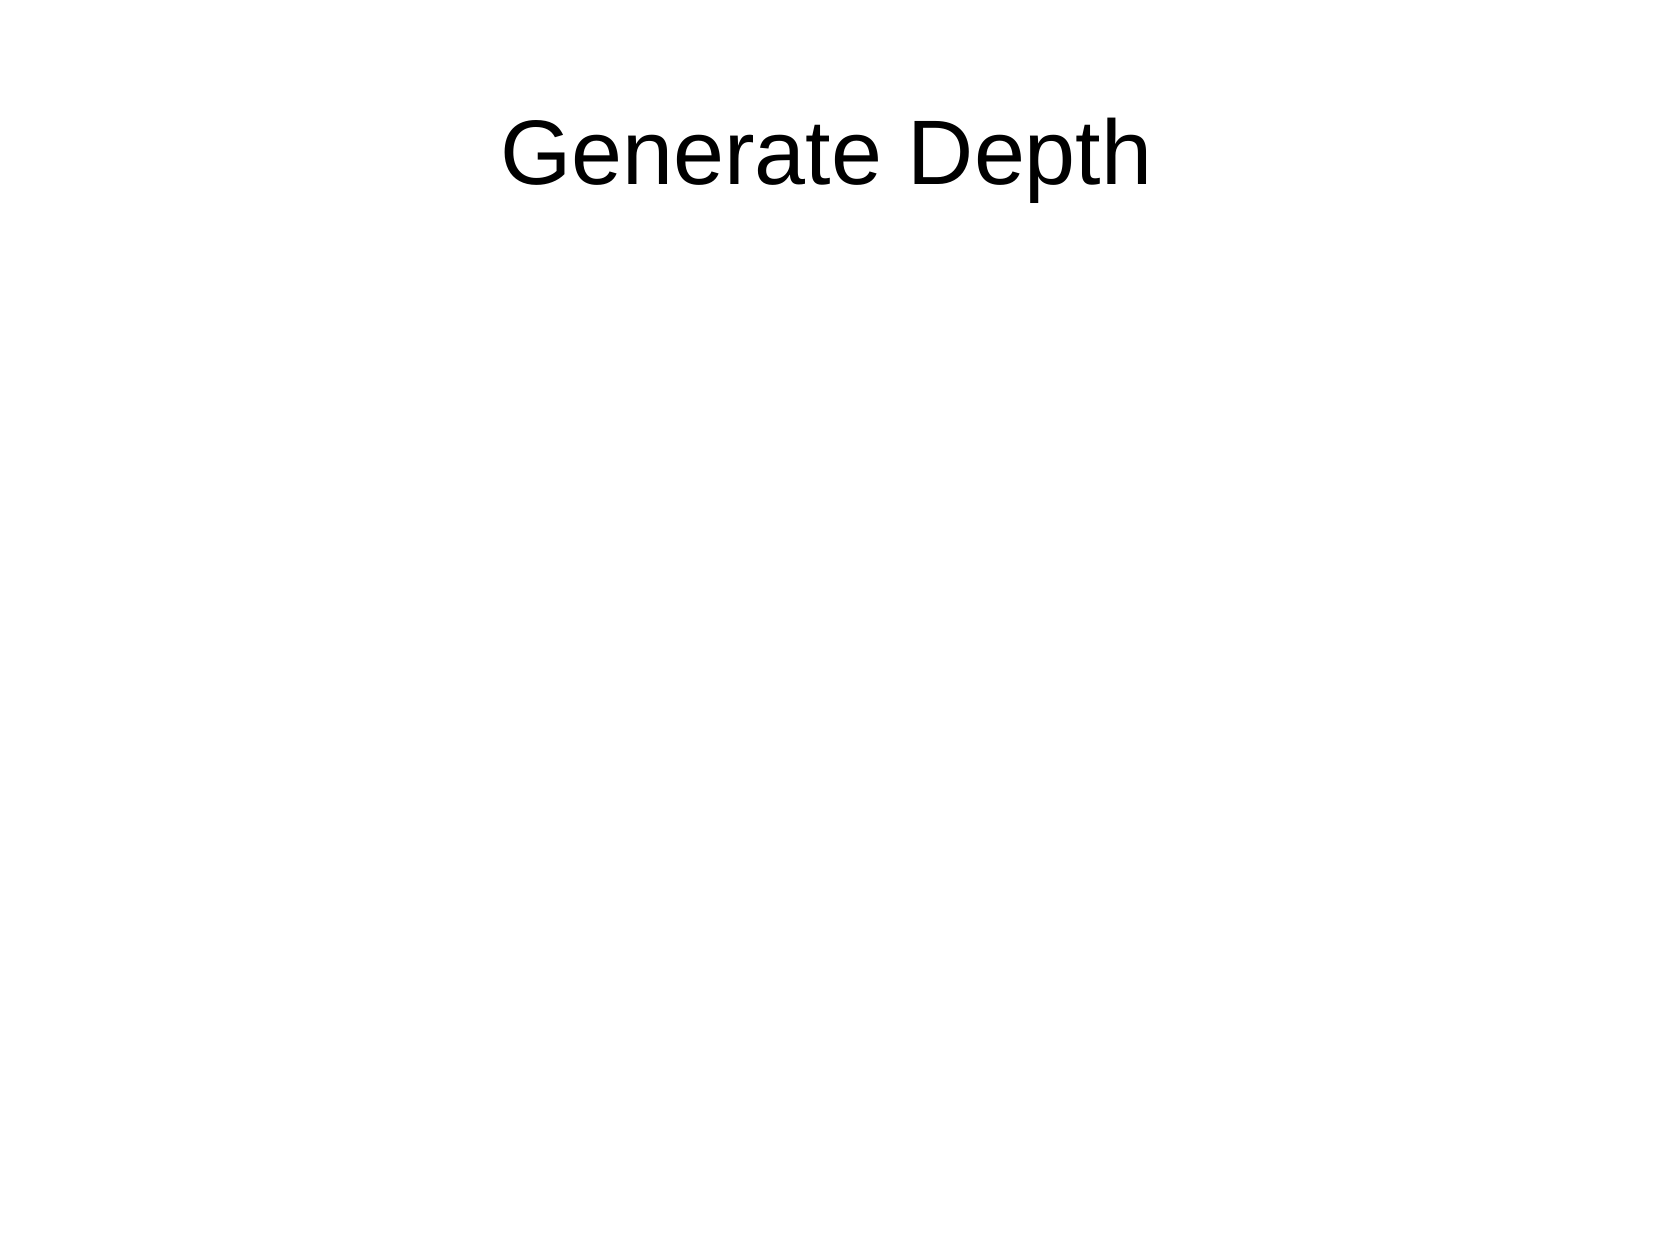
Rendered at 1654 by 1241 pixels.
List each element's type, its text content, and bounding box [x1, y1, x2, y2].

title Generate Depth [82, 49, 1571, 257]
